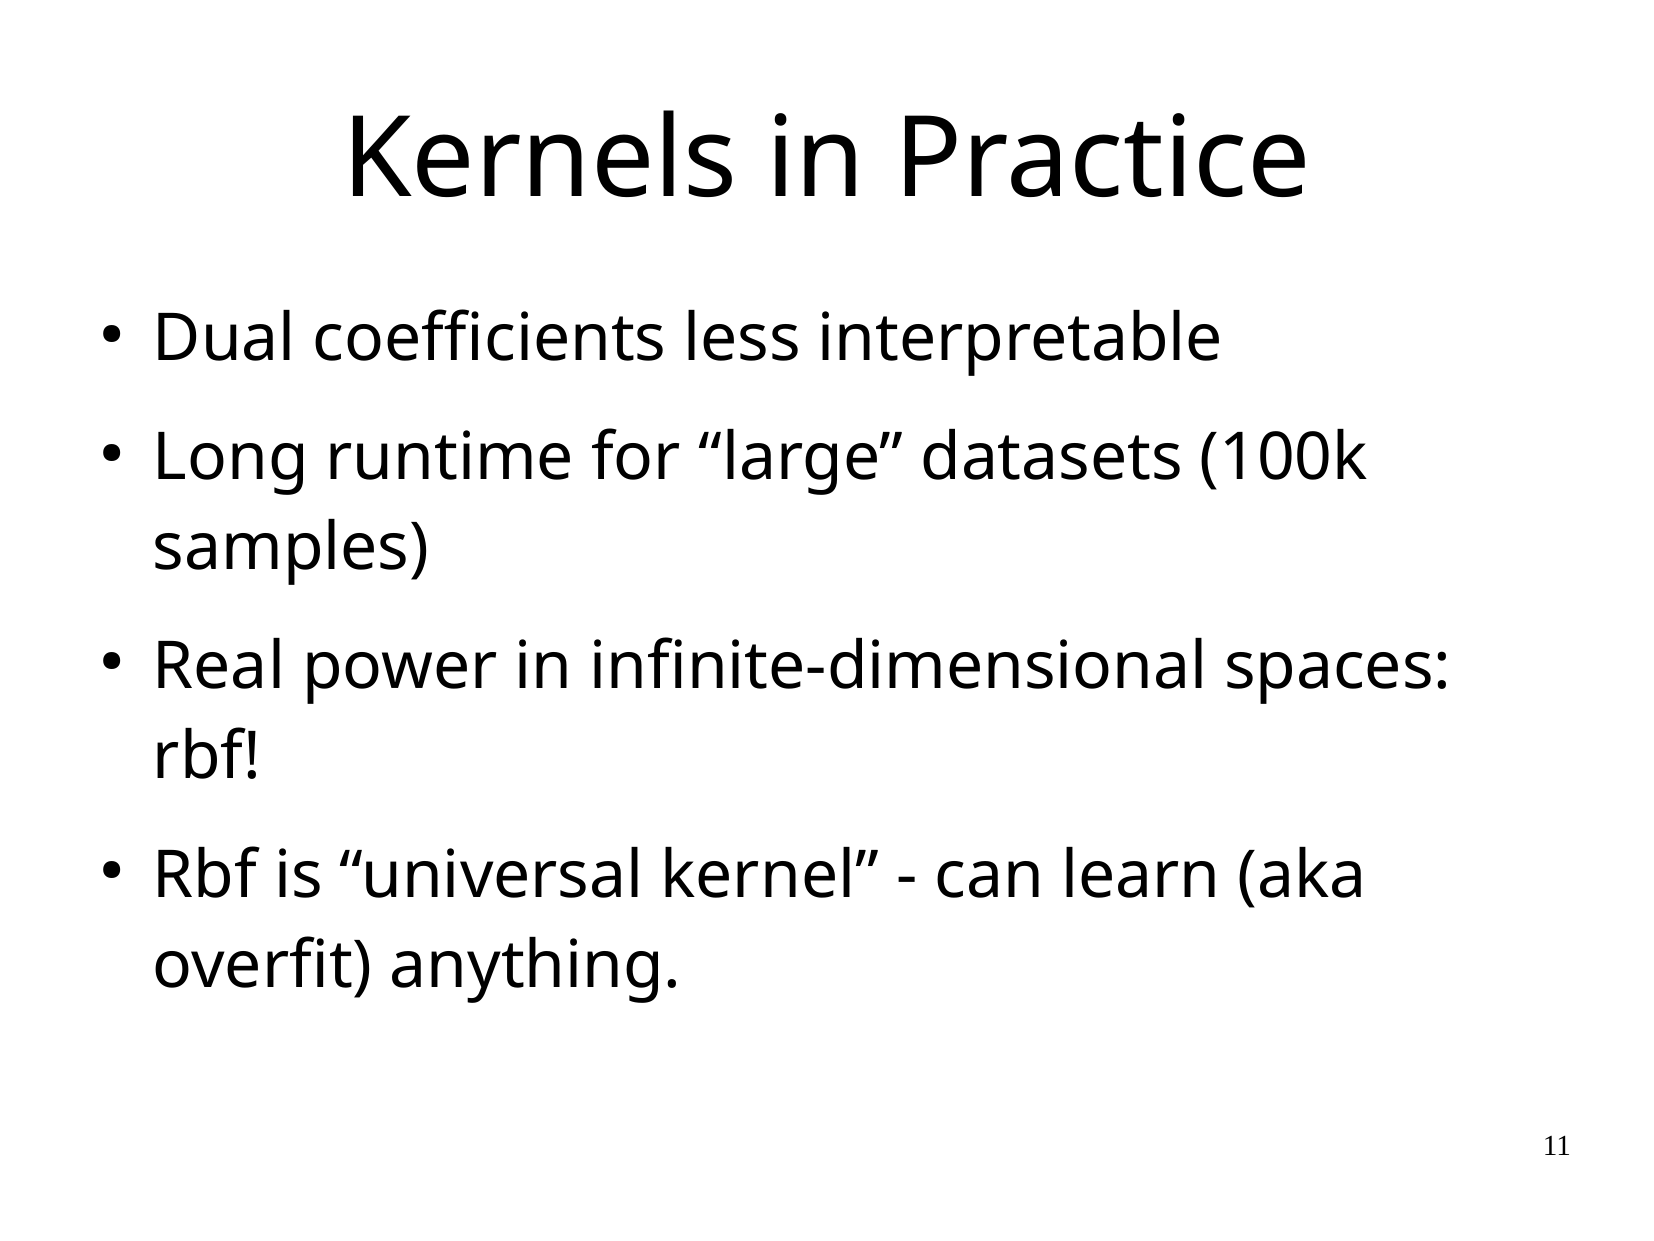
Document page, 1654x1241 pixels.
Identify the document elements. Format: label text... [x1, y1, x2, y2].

title Kernels in Practice [82, 49, 1571, 257]
list Dual coefficients less interpretable Long runtime for “large” datasets (100k samples) Real power in infinite-dimensional spaces: rbf! Rbf is “universal kernel” - can learn (aka overfit) anything. [82, 290, 1571, 1010]
